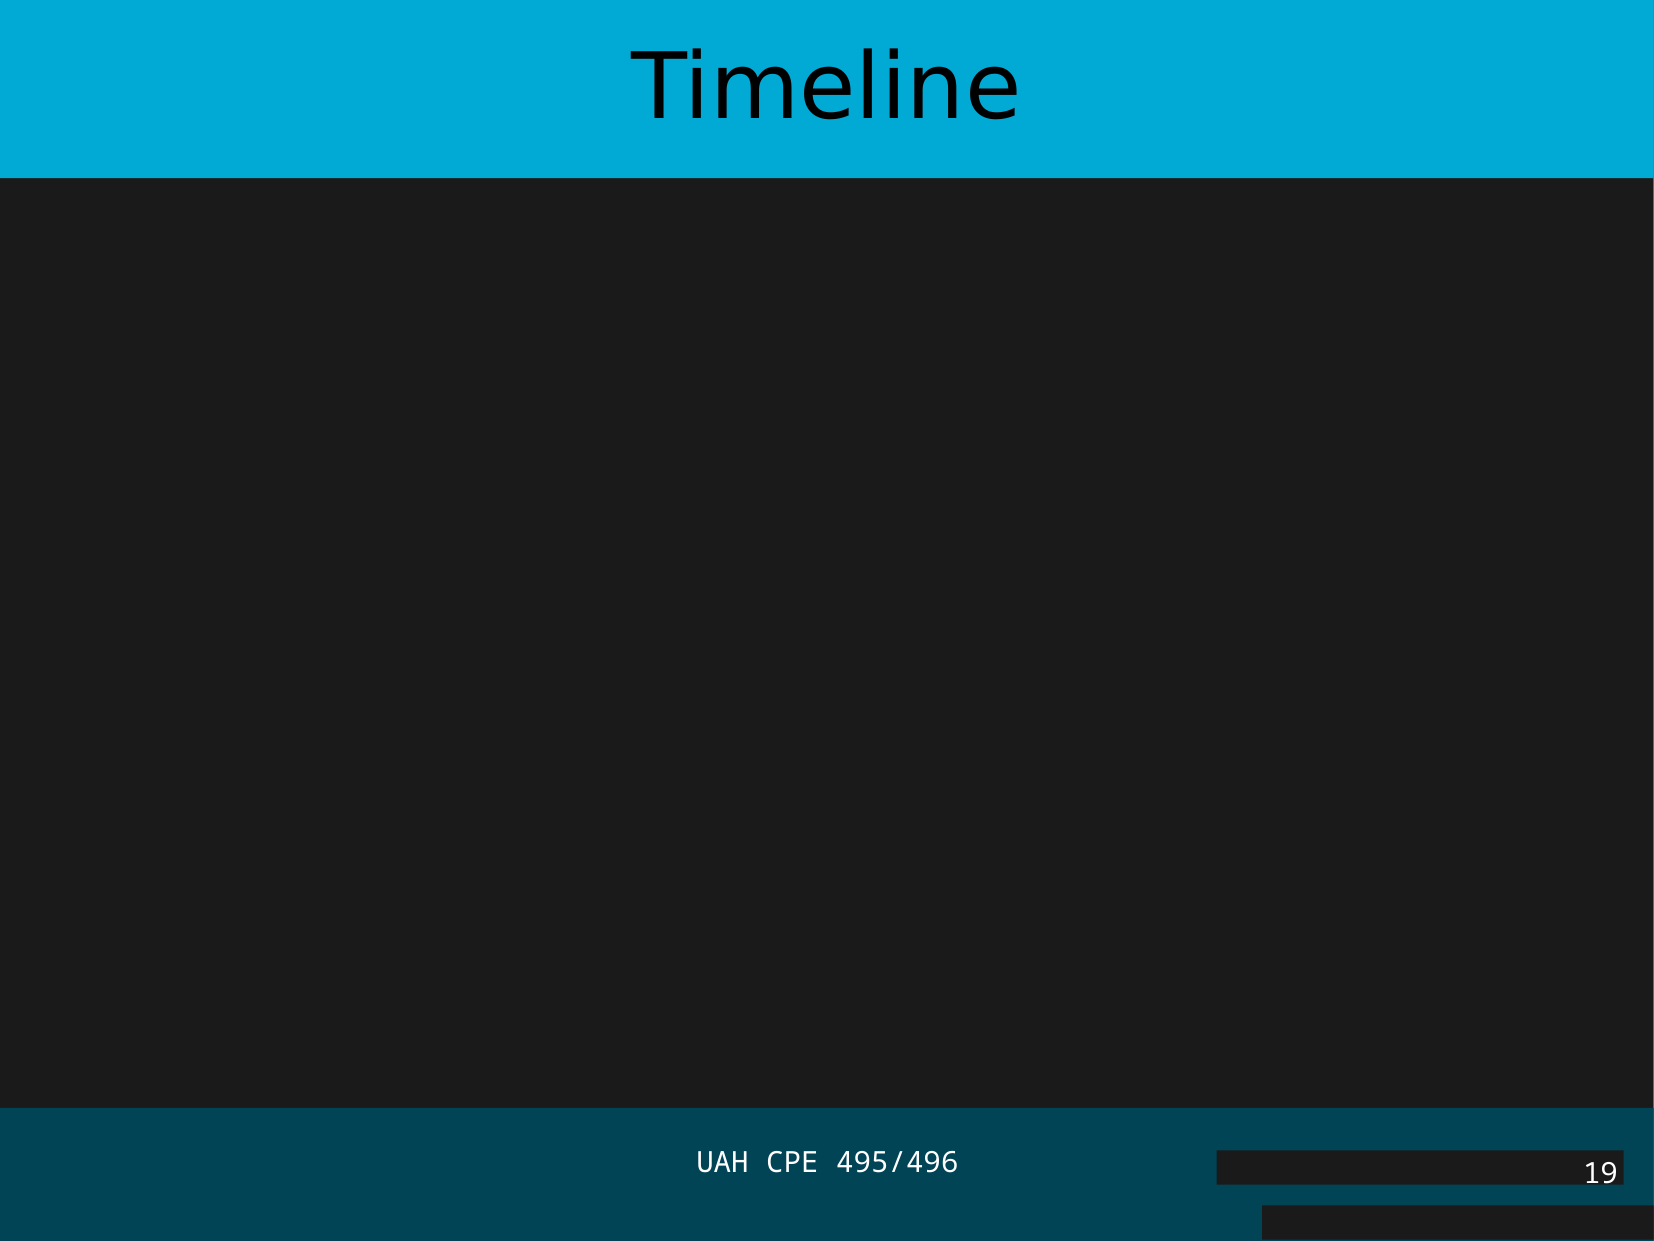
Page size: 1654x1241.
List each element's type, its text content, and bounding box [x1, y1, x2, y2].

title Timeline [82, 8, 1571, 166]
